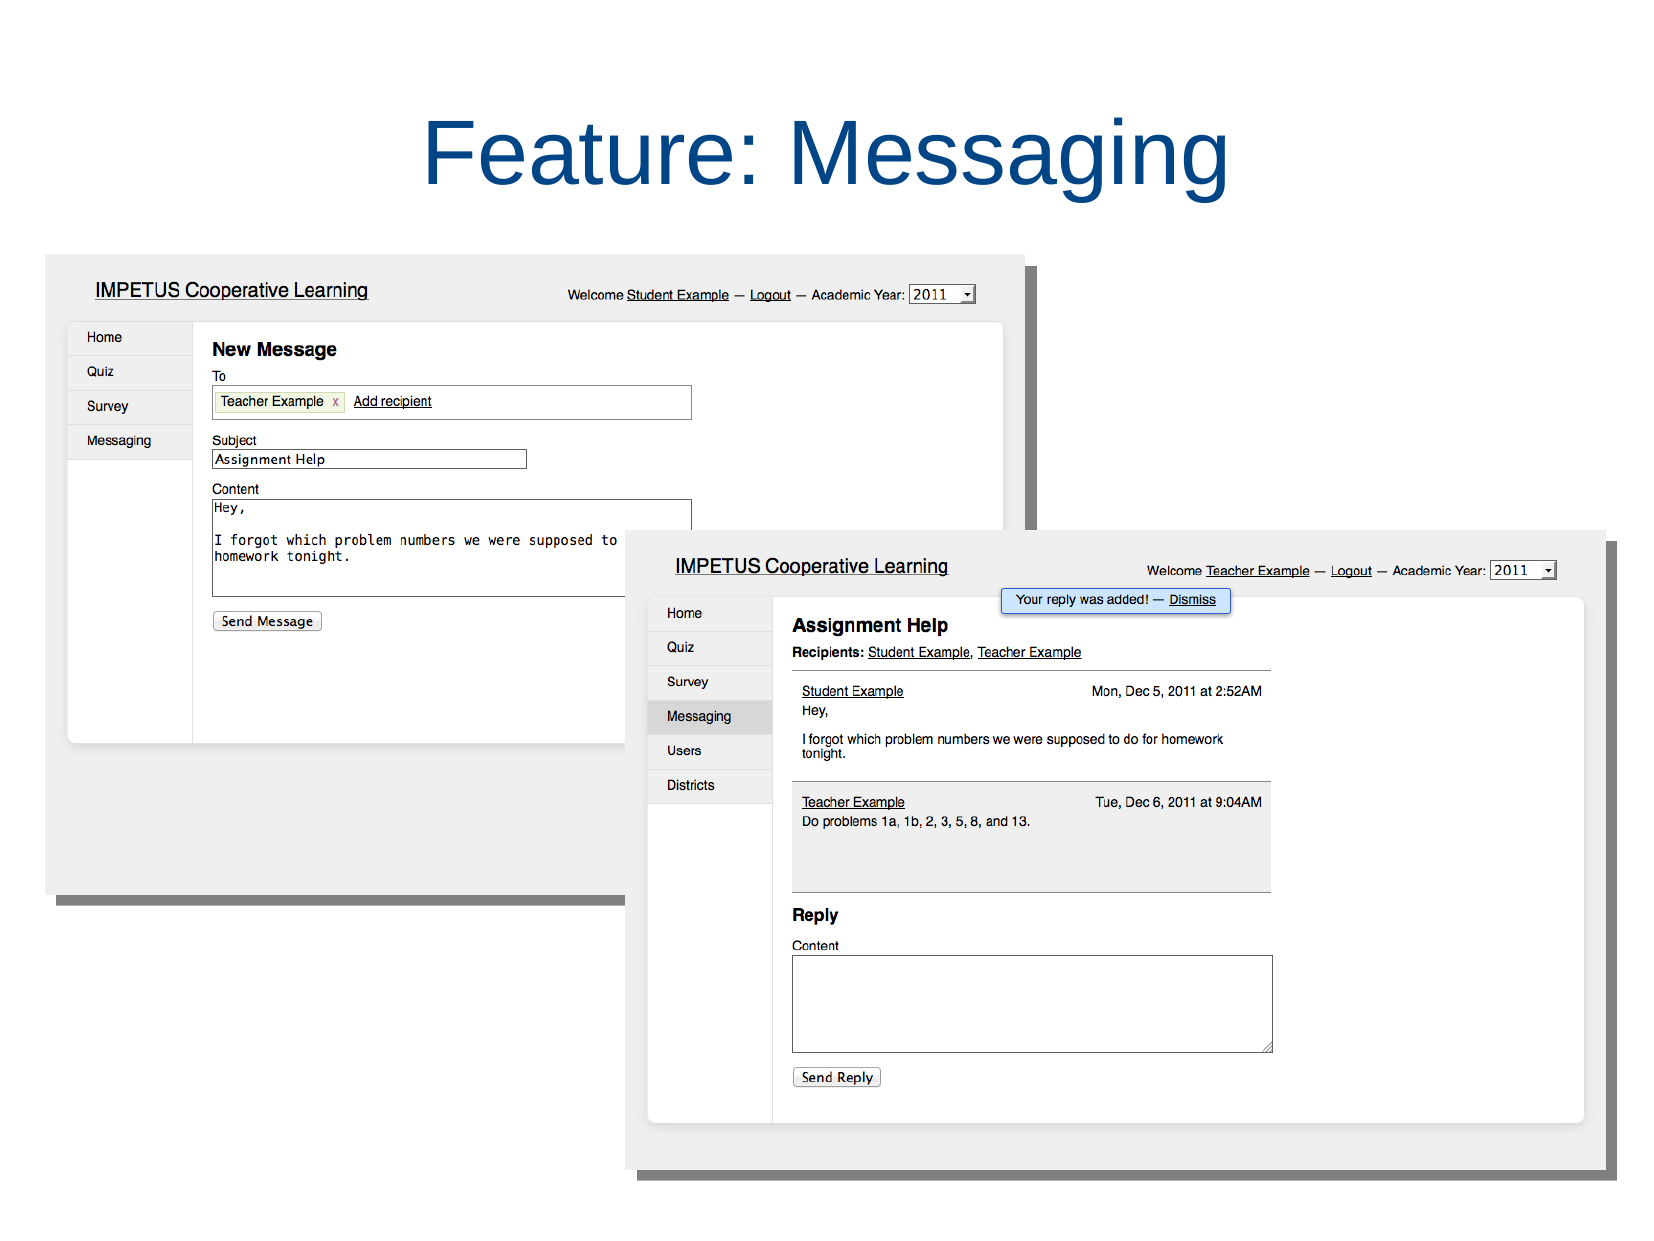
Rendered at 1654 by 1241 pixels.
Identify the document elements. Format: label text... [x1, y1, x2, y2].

picture [45, 254, 1606, 1171]
title Feature: Messaging [82, 49, 1571, 257]
